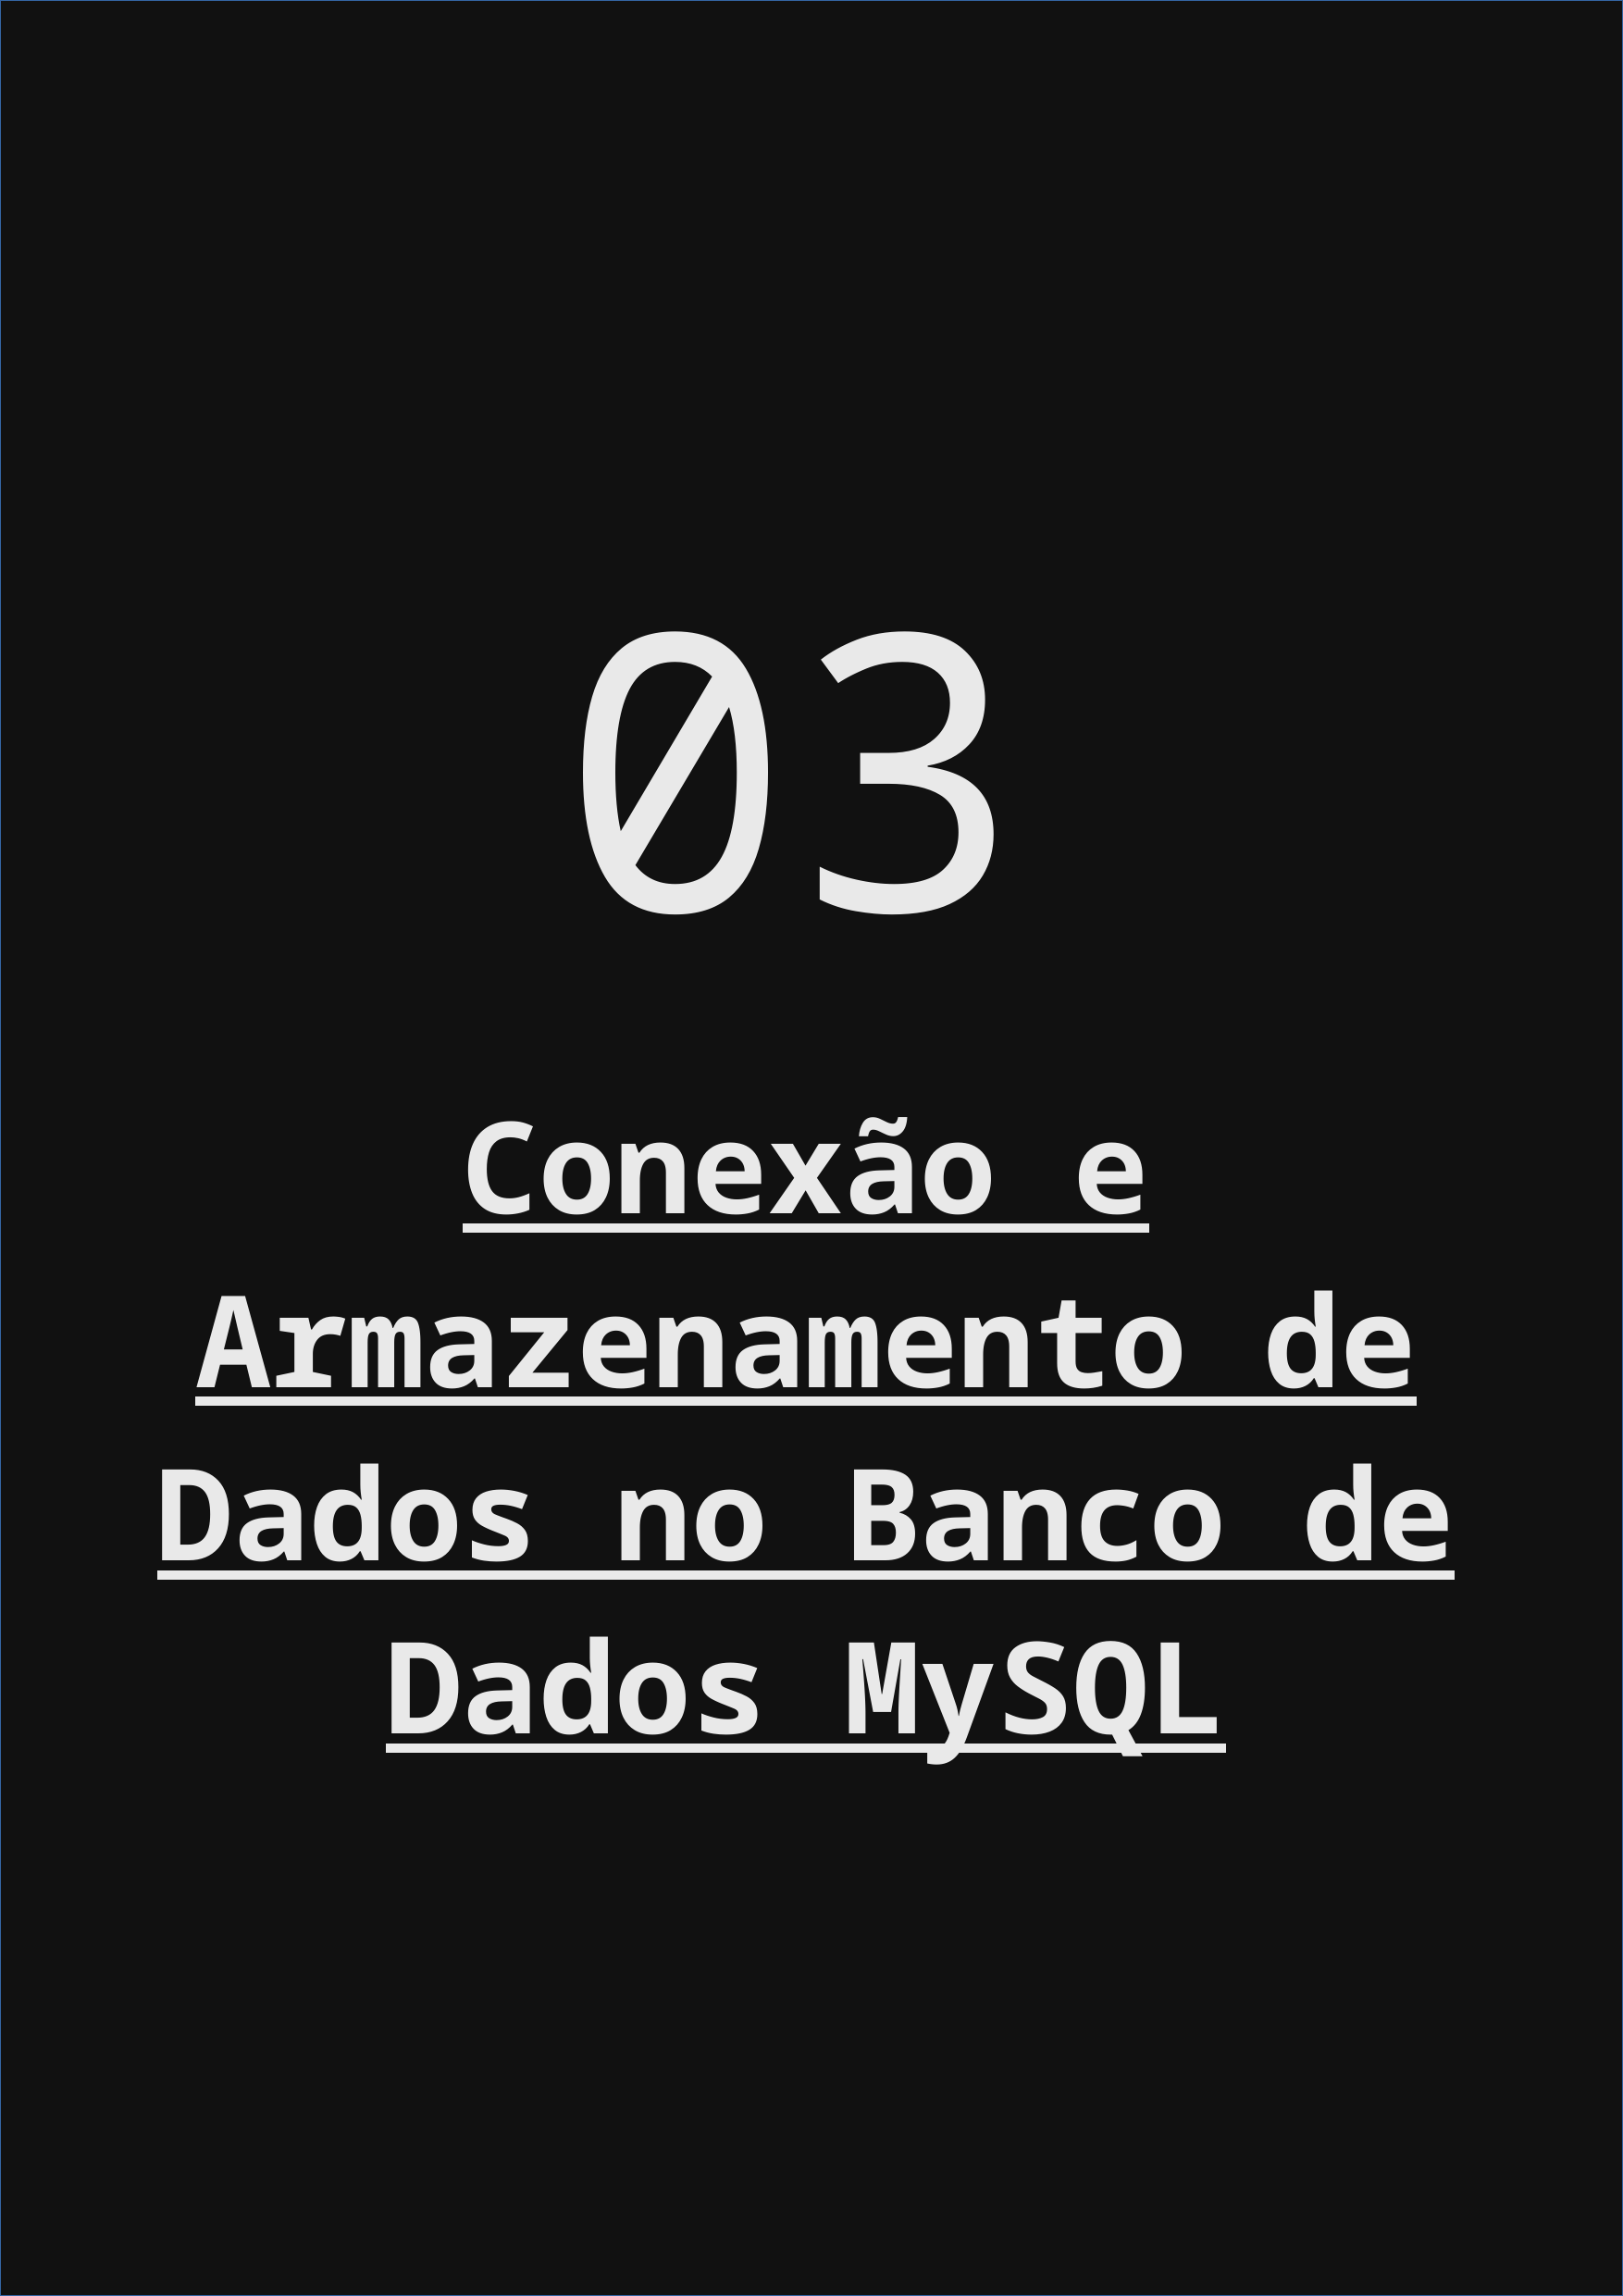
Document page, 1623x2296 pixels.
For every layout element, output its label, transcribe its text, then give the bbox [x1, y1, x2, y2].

text_box 03 [546, 491, 1066, 1015]
text_box [0, 0, 1623, 2296]
text_box Conexão e Armazenamento de Dados no Banco de Dados MySQL [136, 1071, 1476, 1926]
